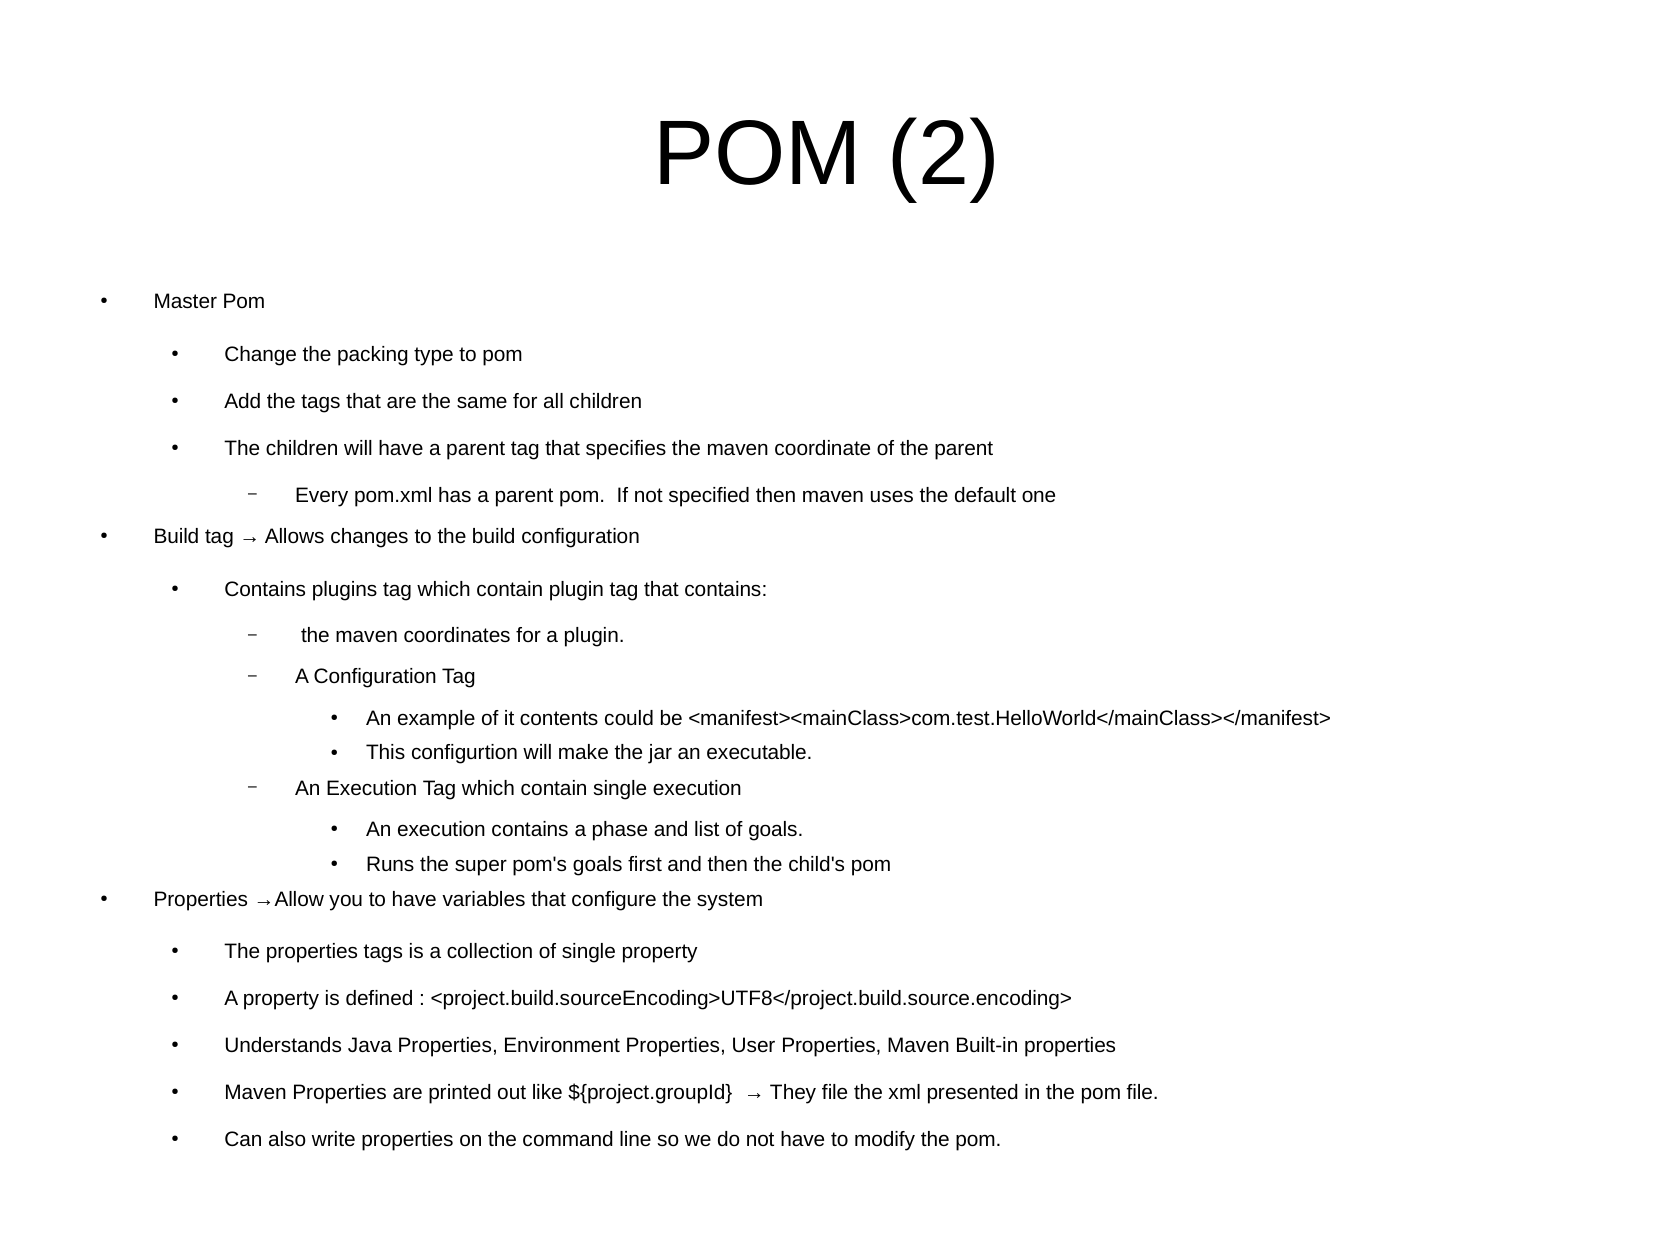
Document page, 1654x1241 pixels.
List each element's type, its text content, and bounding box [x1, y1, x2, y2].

title POM (2) [82, 49, 1571, 257]
list Master Pom Change the packing type to pom Add the tags that are the same for all children The children will have a parent tag that specifies the maven coordinate of the parent Every pom.xml has a parent pom. If not specified then maven uses the default one Build tag → Allows changes to the build configuration Contains plugins tag which contain plugin tag that contains: the maven coordinates for a plugin. A Configuration Tag An example of it contents could be <manifest><mainClass>com.test.HelloWorld</mainClass></manifest> This configurtion will make the jar an executable. An Execution Tag which contain single execution An execution contains a phase and list of goals. Runs the super pom's goals first and then the child's pom Properties →Allow you to have variables that configure the system The properties tags is a collection of single property A property is defined : <project.build.sourceEncoding>UTF8</project.build.source.encoding> Understands Java Properties, Environment Properties, User Properties, Maven Built-in properties Maven Properties are printed out like ${project.groupId} → They file the xml presented in the pom file. Can also write properties on the command line so we do not have to modify the pom. [82, 290, 1571, 1201]
